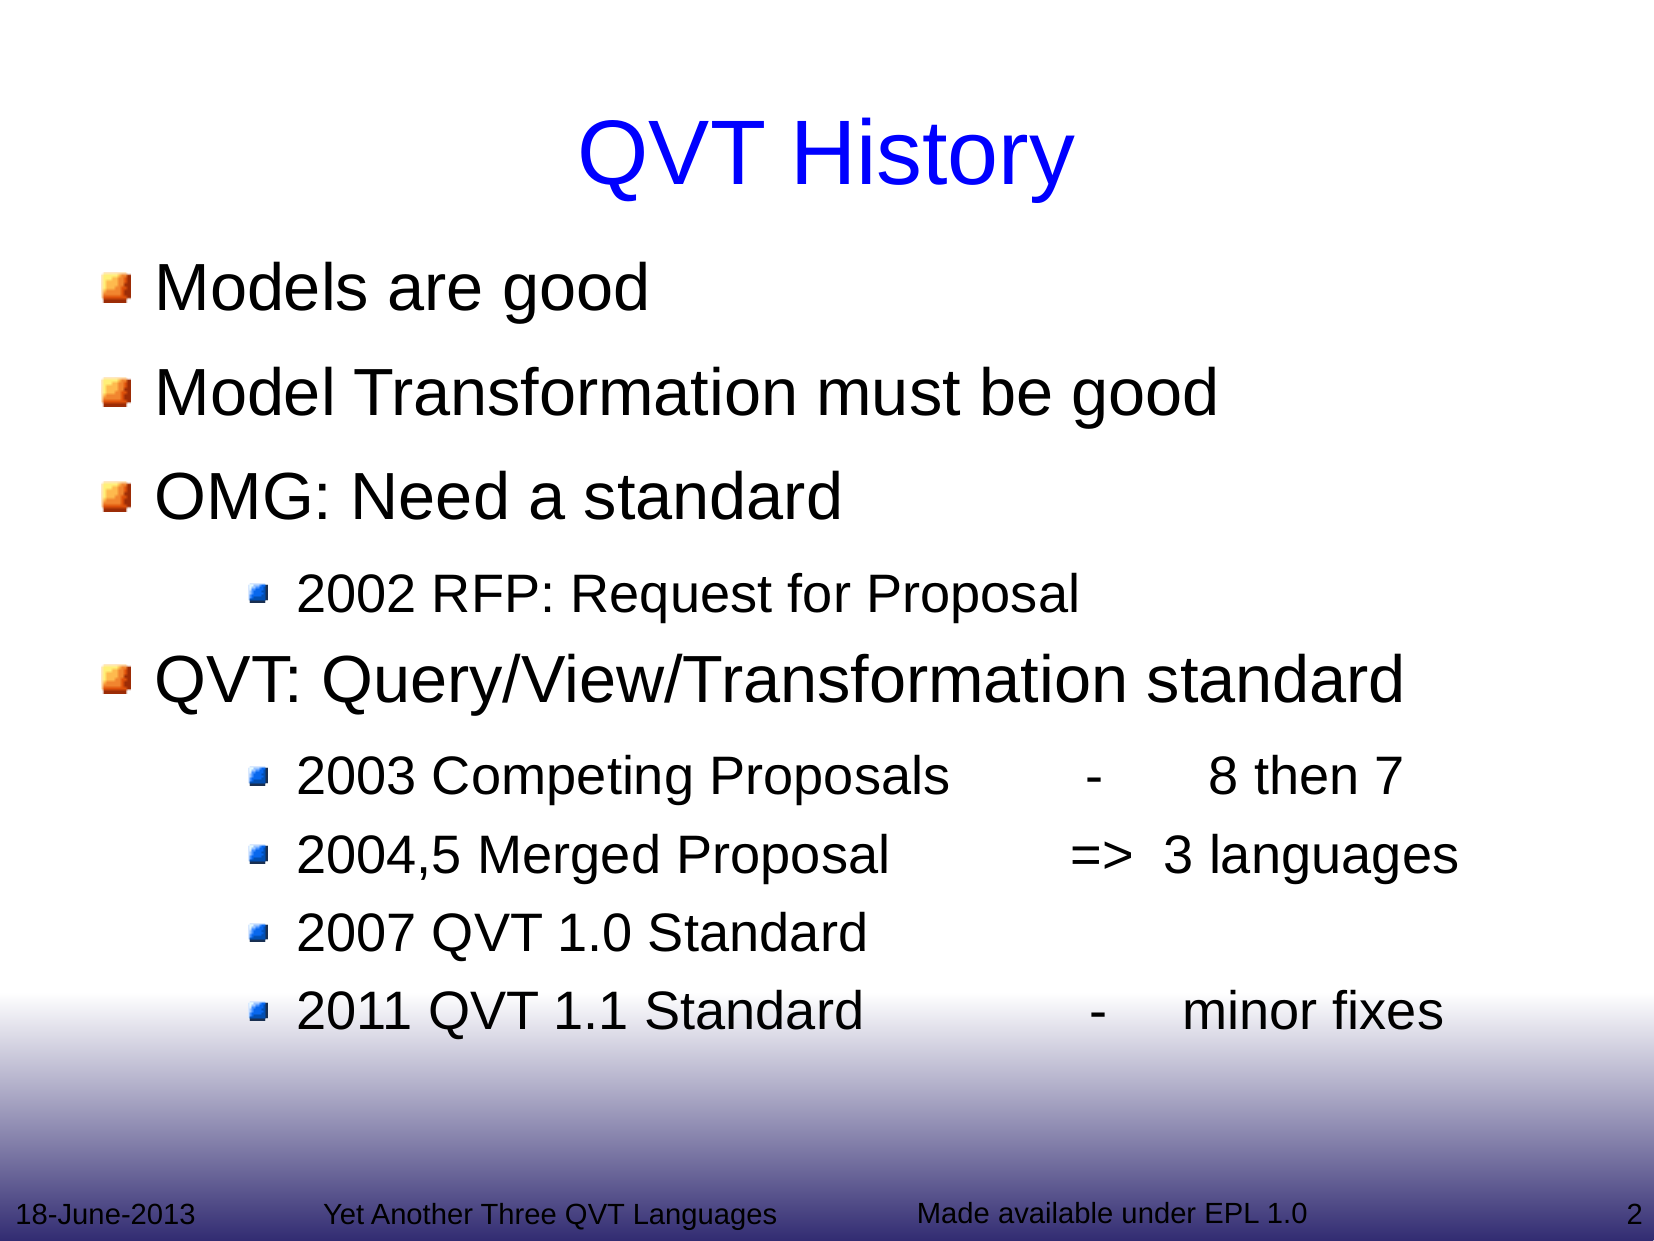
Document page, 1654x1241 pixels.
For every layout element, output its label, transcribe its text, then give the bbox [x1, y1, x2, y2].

title QVT History [82, 49, 1571, 257]
list Models are good Model Transformation must be good OMG: Need a standard 2002 RFP: Request for Proposal QVT: Query/View/Transformation standard 2003 Competing Proposals - 8 then 7 2004,5 Merged Proposal => 3 languages 2007 QVT 1.0 Standard 2011 QVT 1.1 Standard - minor fixes [83, 250, 1572, 1134]
